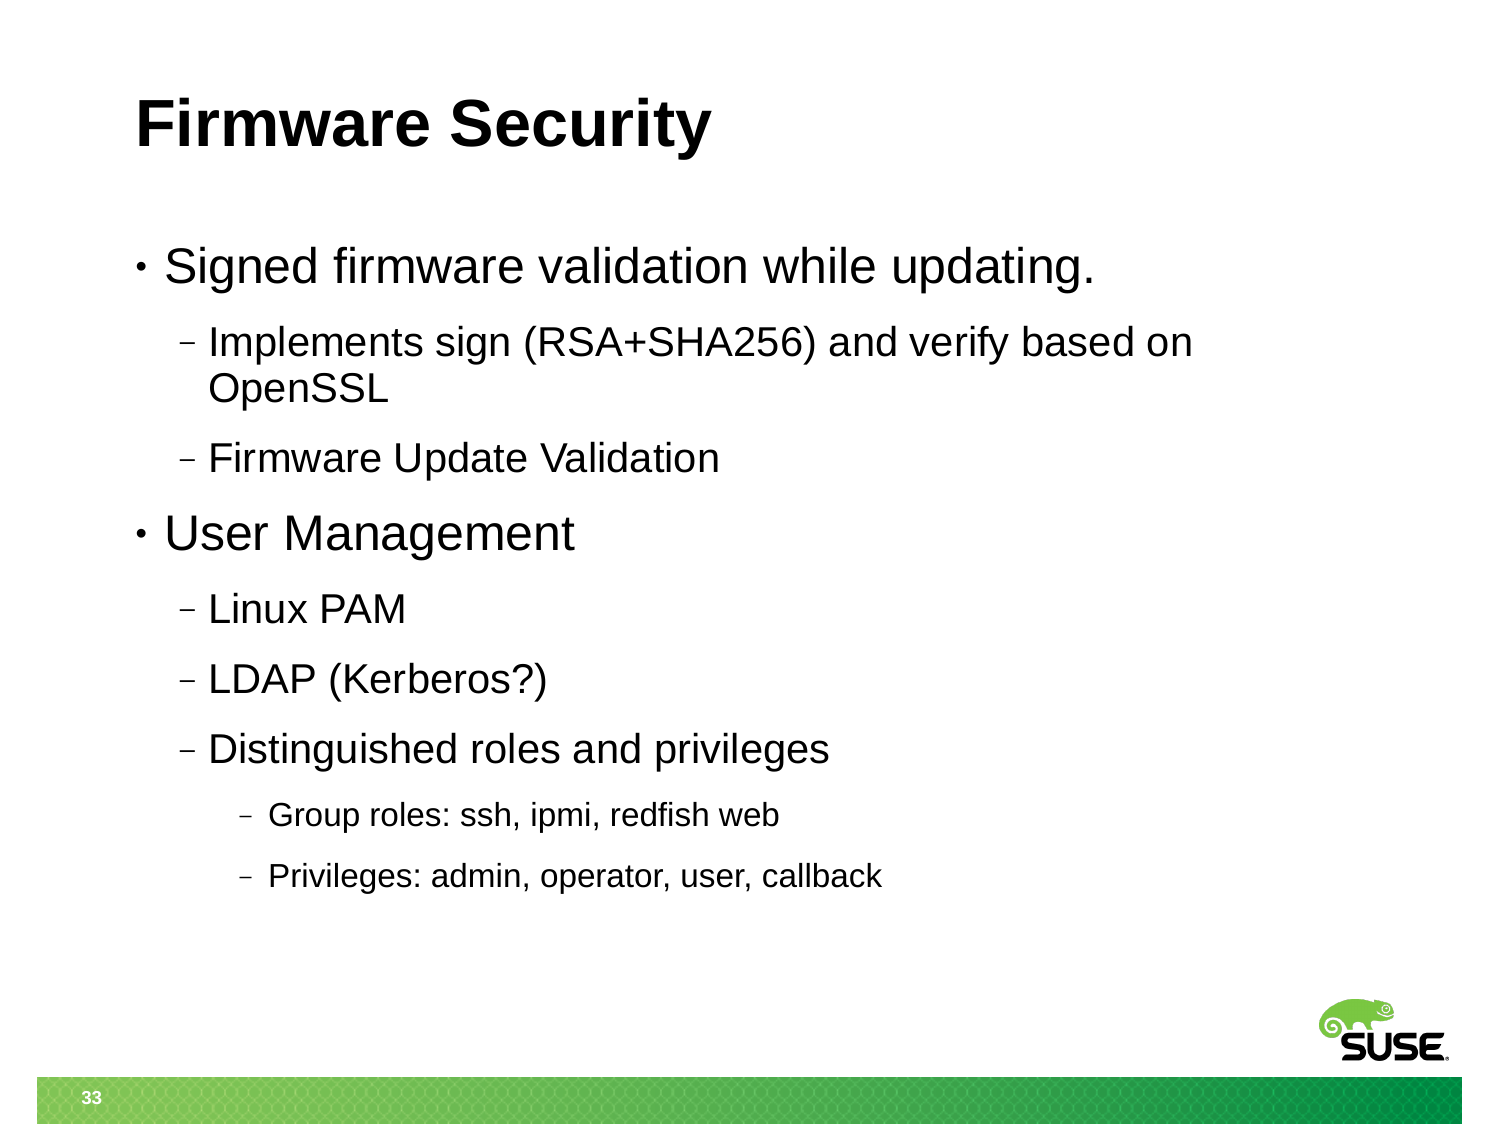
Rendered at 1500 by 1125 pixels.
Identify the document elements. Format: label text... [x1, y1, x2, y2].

picture [1319, 999, 1449, 1061]
list Signed firmware validation while updating. Implements sign (RSA+SHA256) and verify based on OpenSSL Firmware Update Validation User Management Linux PAM LDAP (Kerberos?) Distinguished roles and privileges Group roles: ssh, ipmi, redfish web Privileges: admin, operator, user, callback [135, 238, 1372, 982]
picture [37, 1077, 1462, 1124]
title Firmware Security [135, 41, 1372, 204]
